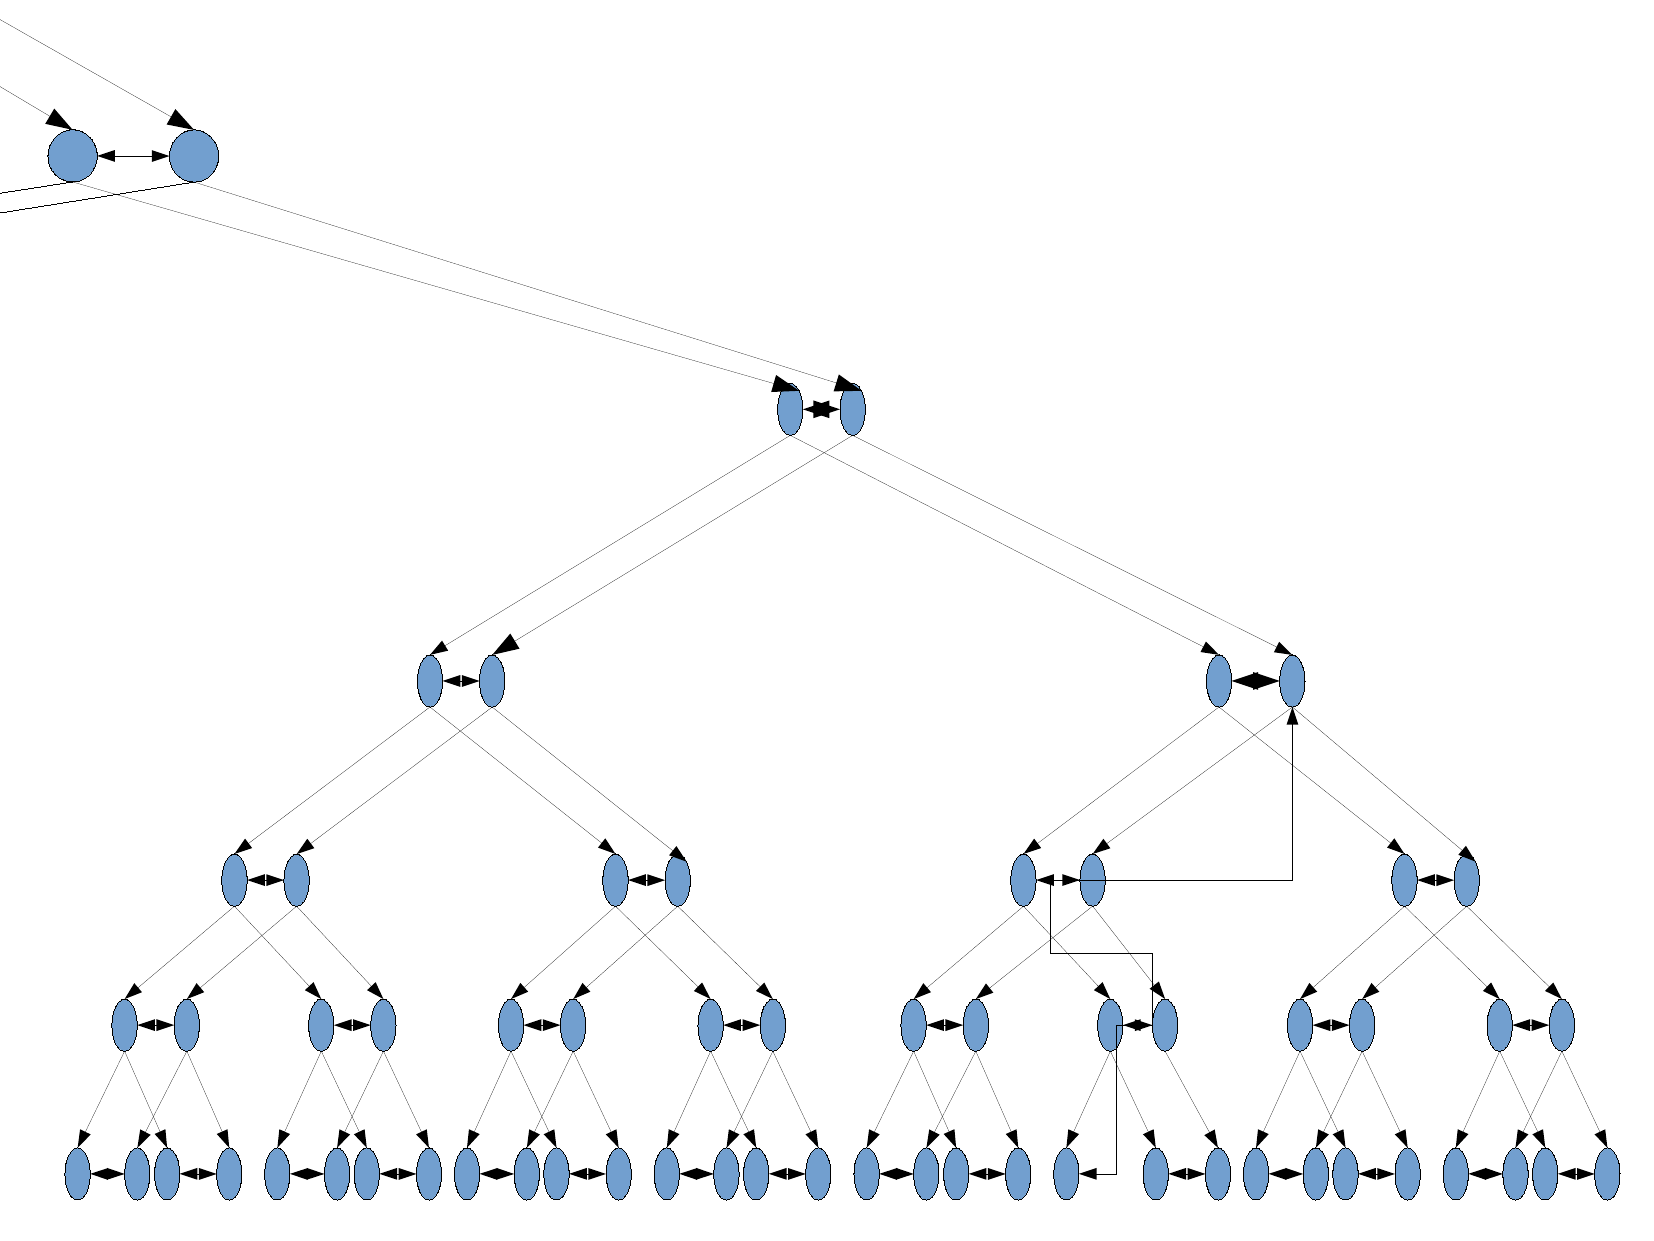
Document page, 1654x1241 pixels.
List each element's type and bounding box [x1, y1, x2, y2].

text_box [1079, 881, 1106, 906]
text_box [900, 999, 927, 1052]
text_box [498, 999, 524, 1051]
text_box [913, 1147, 939, 1201]
text_box [760, 999, 786, 1051]
text_box [743, 1148, 769, 1200]
text_box [790, 383, 799, 390]
text_box [324, 1147, 350, 1201]
text_box [111, 999, 138, 1052]
text_box [1287, 999, 1313, 1051]
text_box [777, 391, 803, 435]
text_box [169, 129, 219, 182]
text_box [1549, 999, 1575, 1051]
text_box [1395, 1147, 1421, 1201]
text_box [216, 1147, 242, 1201]
text_box [1005, 1148, 1031, 1201]
text_box [1454, 857, 1480, 906]
text_box [454, 1147, 480, 1200]
text_box [713, 1147, 740, 1201]
text_box [1349, 999, 1375, 1052]
text_box [1053, 1147, 1079, 1200]
text_box [1097, 999, 1123, 1052]
text_box [963, 999, 989, 1052]
text_box [1332, 1147, 1359, 1200]
text_box [124, 1147, 150, 1201]
text_box [1532, 1148, 1558, 1200]
text_box [853, 383, 862, 390]
text_box [1279, 655, 1306, 707]
text_box [1502, 1147, 1529, 1201]
text_box [602, 854, 629, 906]
text_box [174, 999, 200, 1052]
text_box [1117, 1026, 1123, 1048]
text_box [606, 1147, 632, 1201]
text_box [514, 1148, 540, 1201]
text_box [840, 391, 866, 435]
text_box [665, 857, 691, 906]
text_box [354, 1147, 380, 1200]
text_box [47, 129, 98, 182]
text_box [697, 999, 724, 1052]
text_box [654, 1147, 680, 1200]
text_box [943, 1148, 969, 1200]
text_box [370, 999, 397, 1052]
text_box [1143, 1147, 1169, 1200]
text_box [560, 999, 586, 1052]
text_box [479, 654, 505, 707]
text_box [1443, 1148, 1469, 1200]
text_box [1391, 854, 1418, 906]
text_box [1487, 999, 1513, 1052]
text_box [1010, 854, 1037, 906]
text_box [1079, 854, 1106, 880]
text_box [1206, 655, 1232, 707]
text_box [154, 1148, 180, 1200]
text_box [1594, 1147, 1621, 1201]
text_box [221, 854, 248, 906]
text_box [308, 999, 334, 1052]
text_box [416, 1147, 442, 1201]
text_box [805, 1147, 831, 1201]
text_box [543, 1147, 570, 1200]
text_box [64, 1147, 91, 1200]
text_box [283, 854, 310, 906]
text_box [1152, 999, 1178, 1052]
text_box [853, 1147, 880, 1200]
text_box [264, 1147, 290, 1200]
text_box [1205, 1148, 1231, 1201]
text_box [1303, 1148, 1329, 1201]
text_box [417, 655, 443, 707]
text_box [1243, 1147, 1269, 1200]
